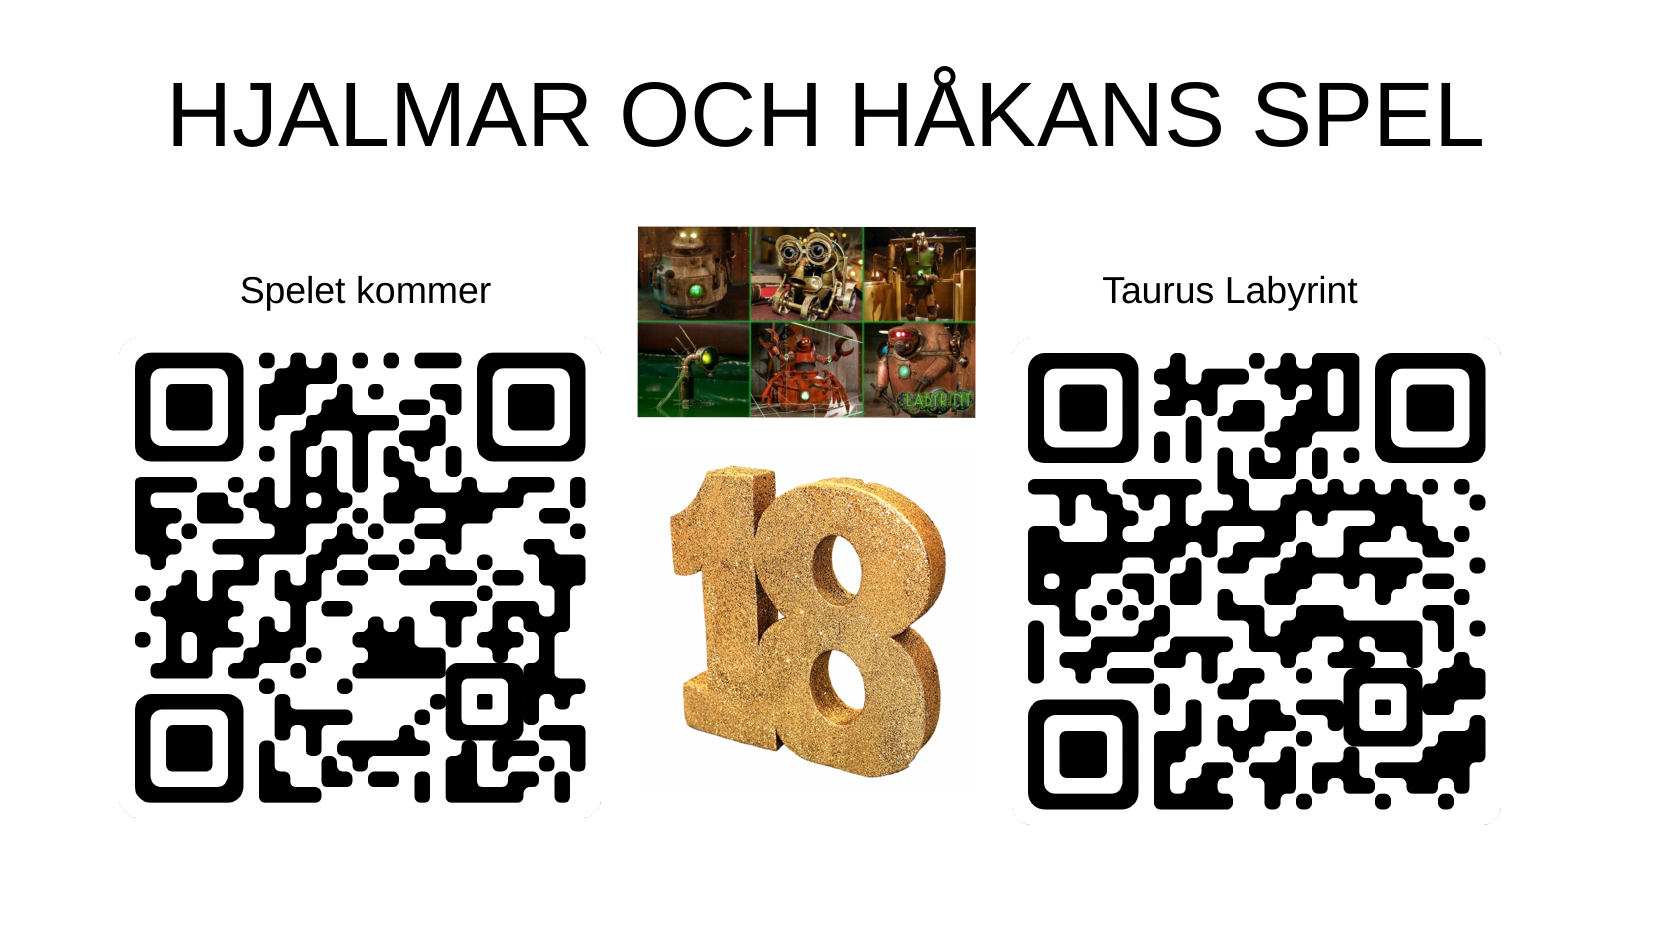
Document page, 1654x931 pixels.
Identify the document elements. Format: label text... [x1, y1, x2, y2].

text_box Spelet kommer [225, 262, 601, 338]
picture [119, 337, 601, 818]
picture [637, 226, 976, 418]
title HJALMAR OCH HÅKANS SPEL [82, 37, 1571, 193]
picture [637, 450, 980, 793]
text_box Taurus Labyrint [1087, 262, 1463, 338]
picture [1012, 337, 1501, 826]
